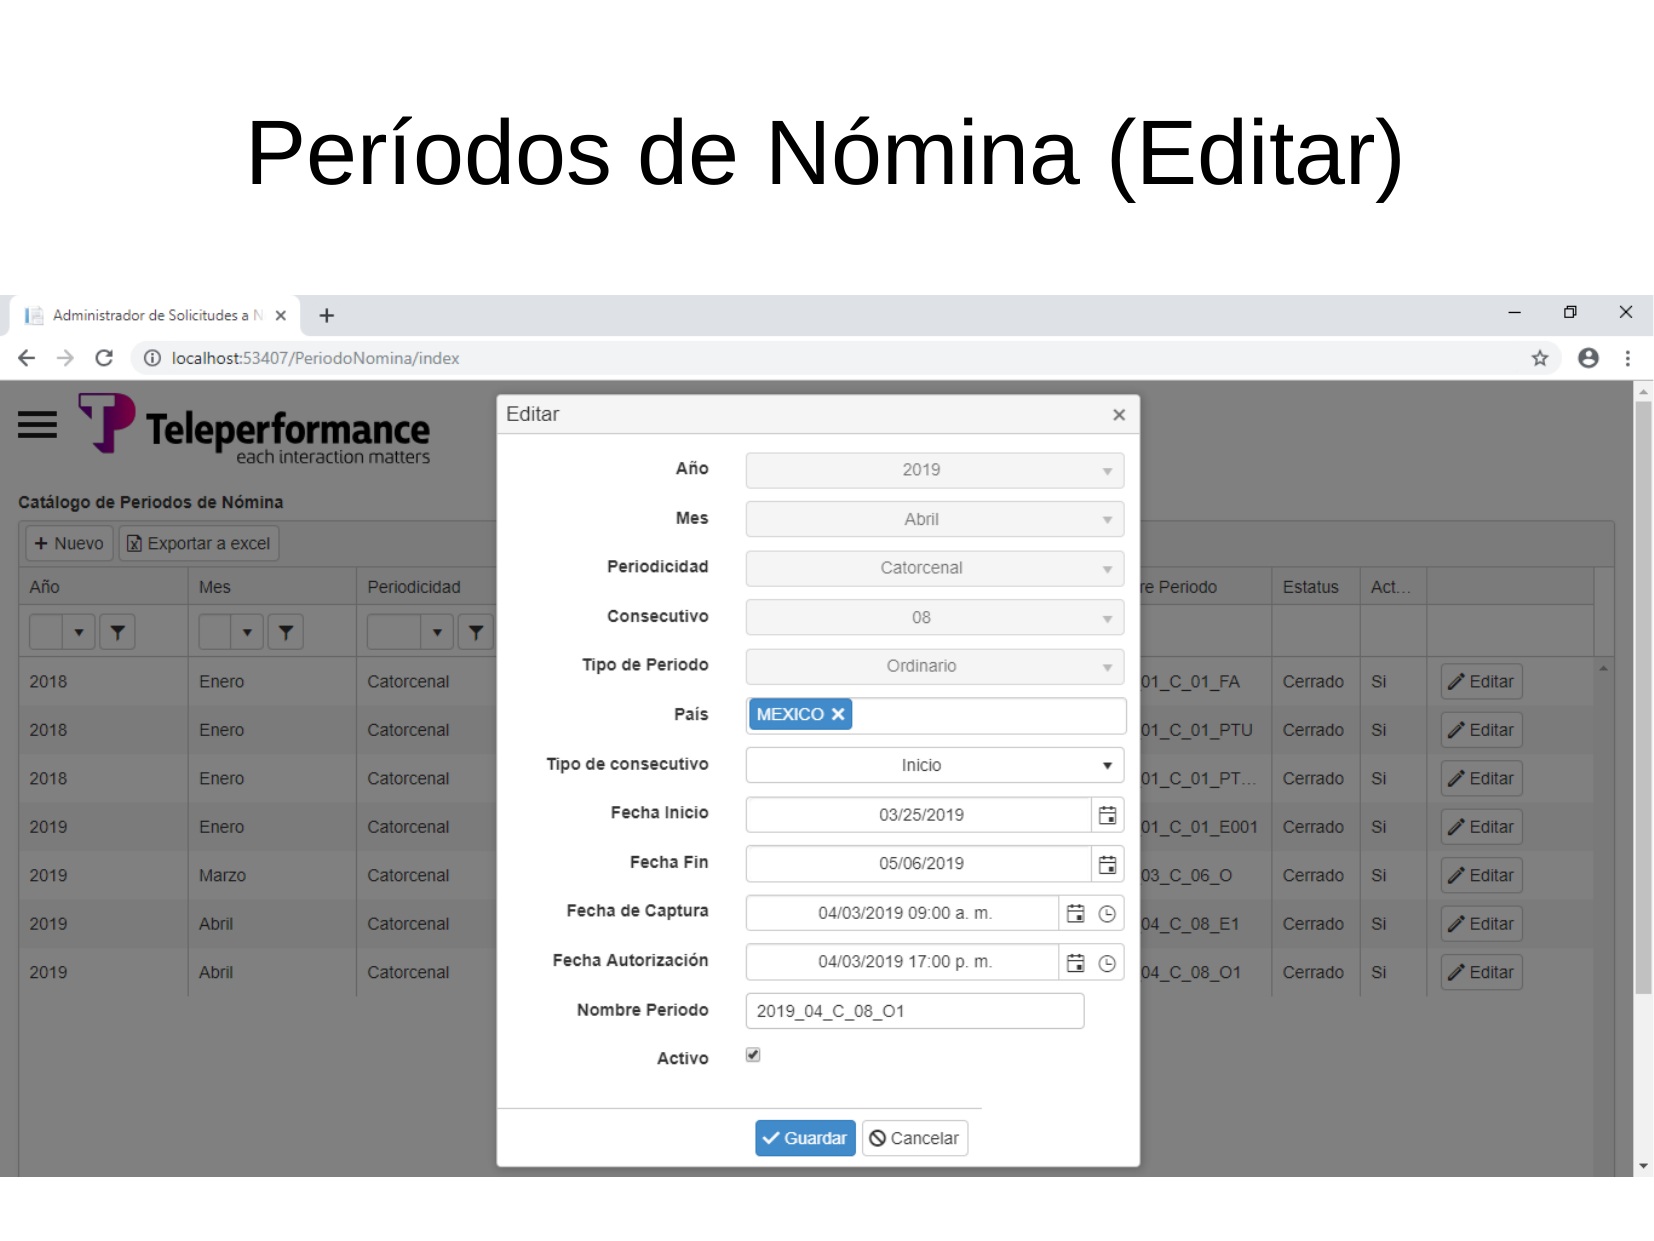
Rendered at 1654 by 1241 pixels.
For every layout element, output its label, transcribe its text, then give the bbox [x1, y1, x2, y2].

title Períodos de Nómina (Editar) [82, 49, 1571, 257]
picture [0, 295, 1654, 1177]
